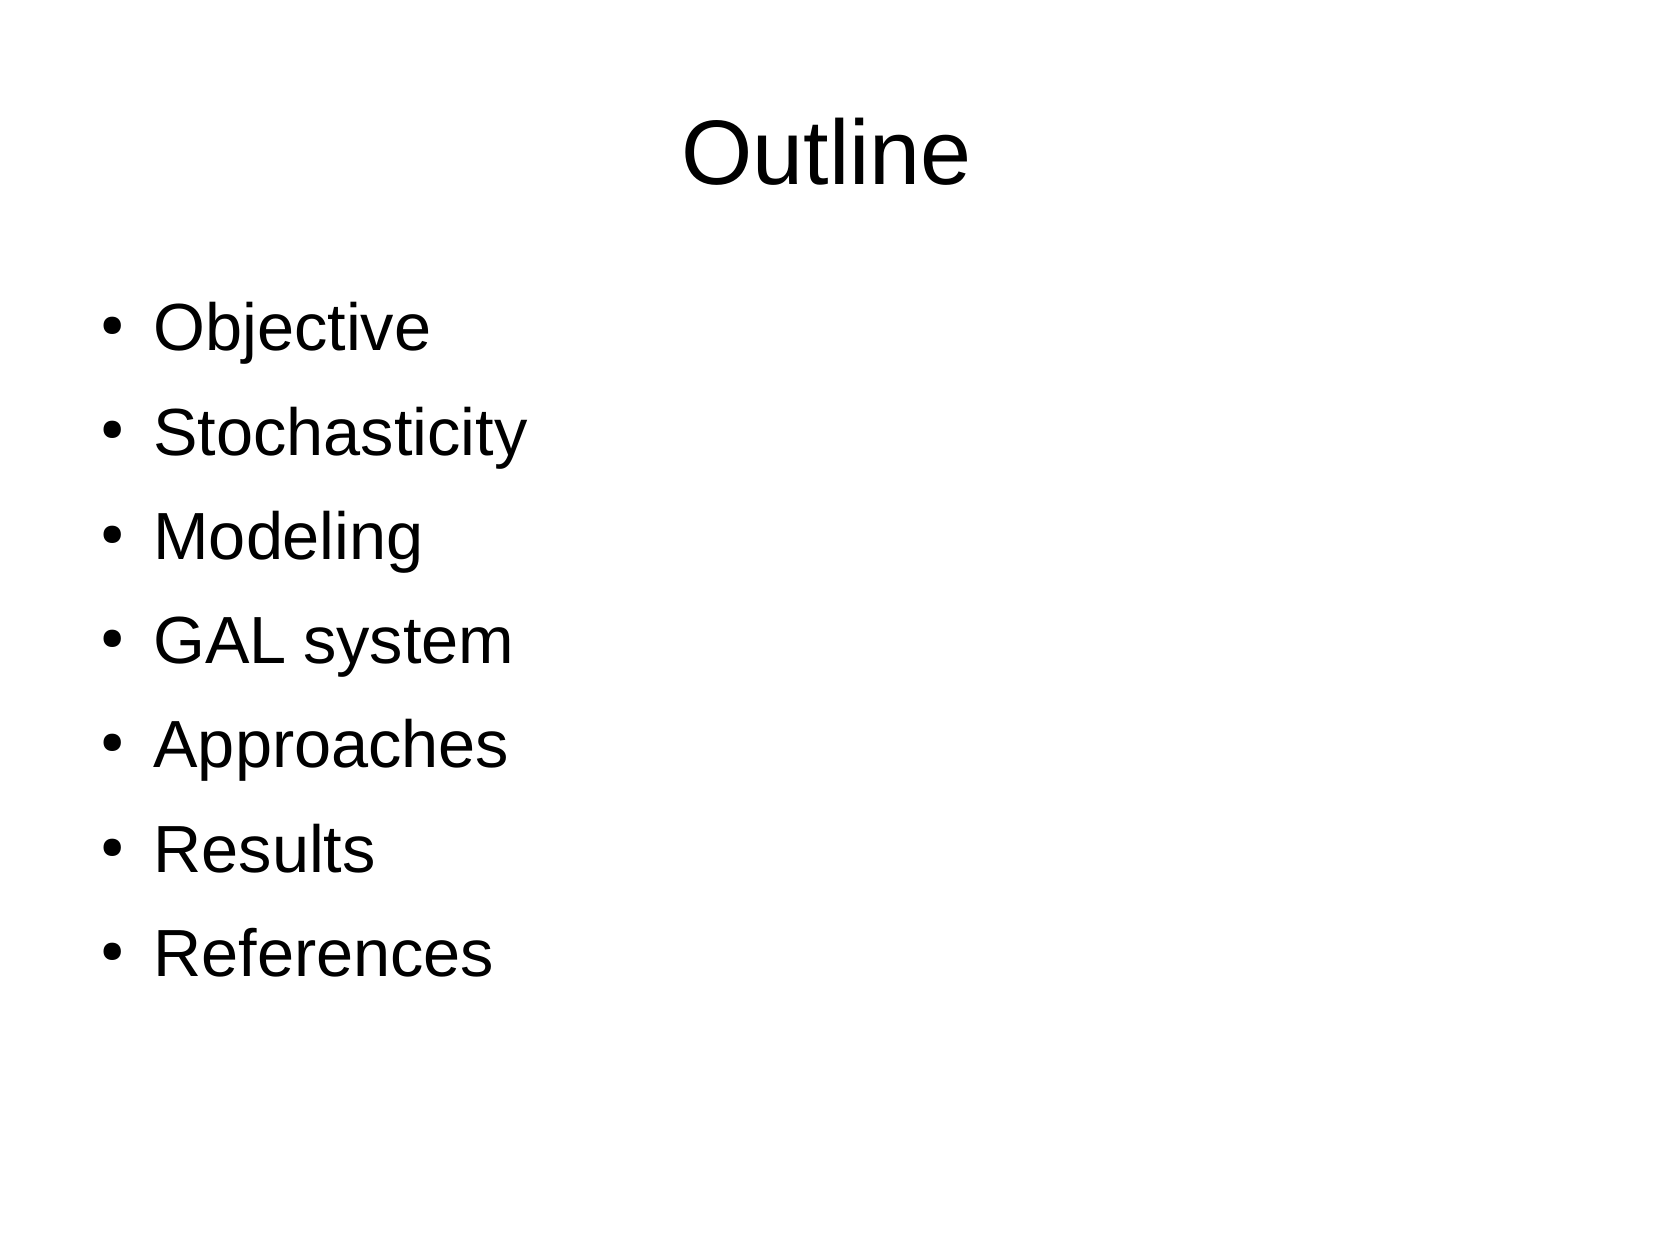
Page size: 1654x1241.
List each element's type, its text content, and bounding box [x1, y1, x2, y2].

title Outline [82, 49, 1571, 257]
list Objective Stochasticity Modeling GAL system Approaches Results References [82, 290, 1571, 1010]
